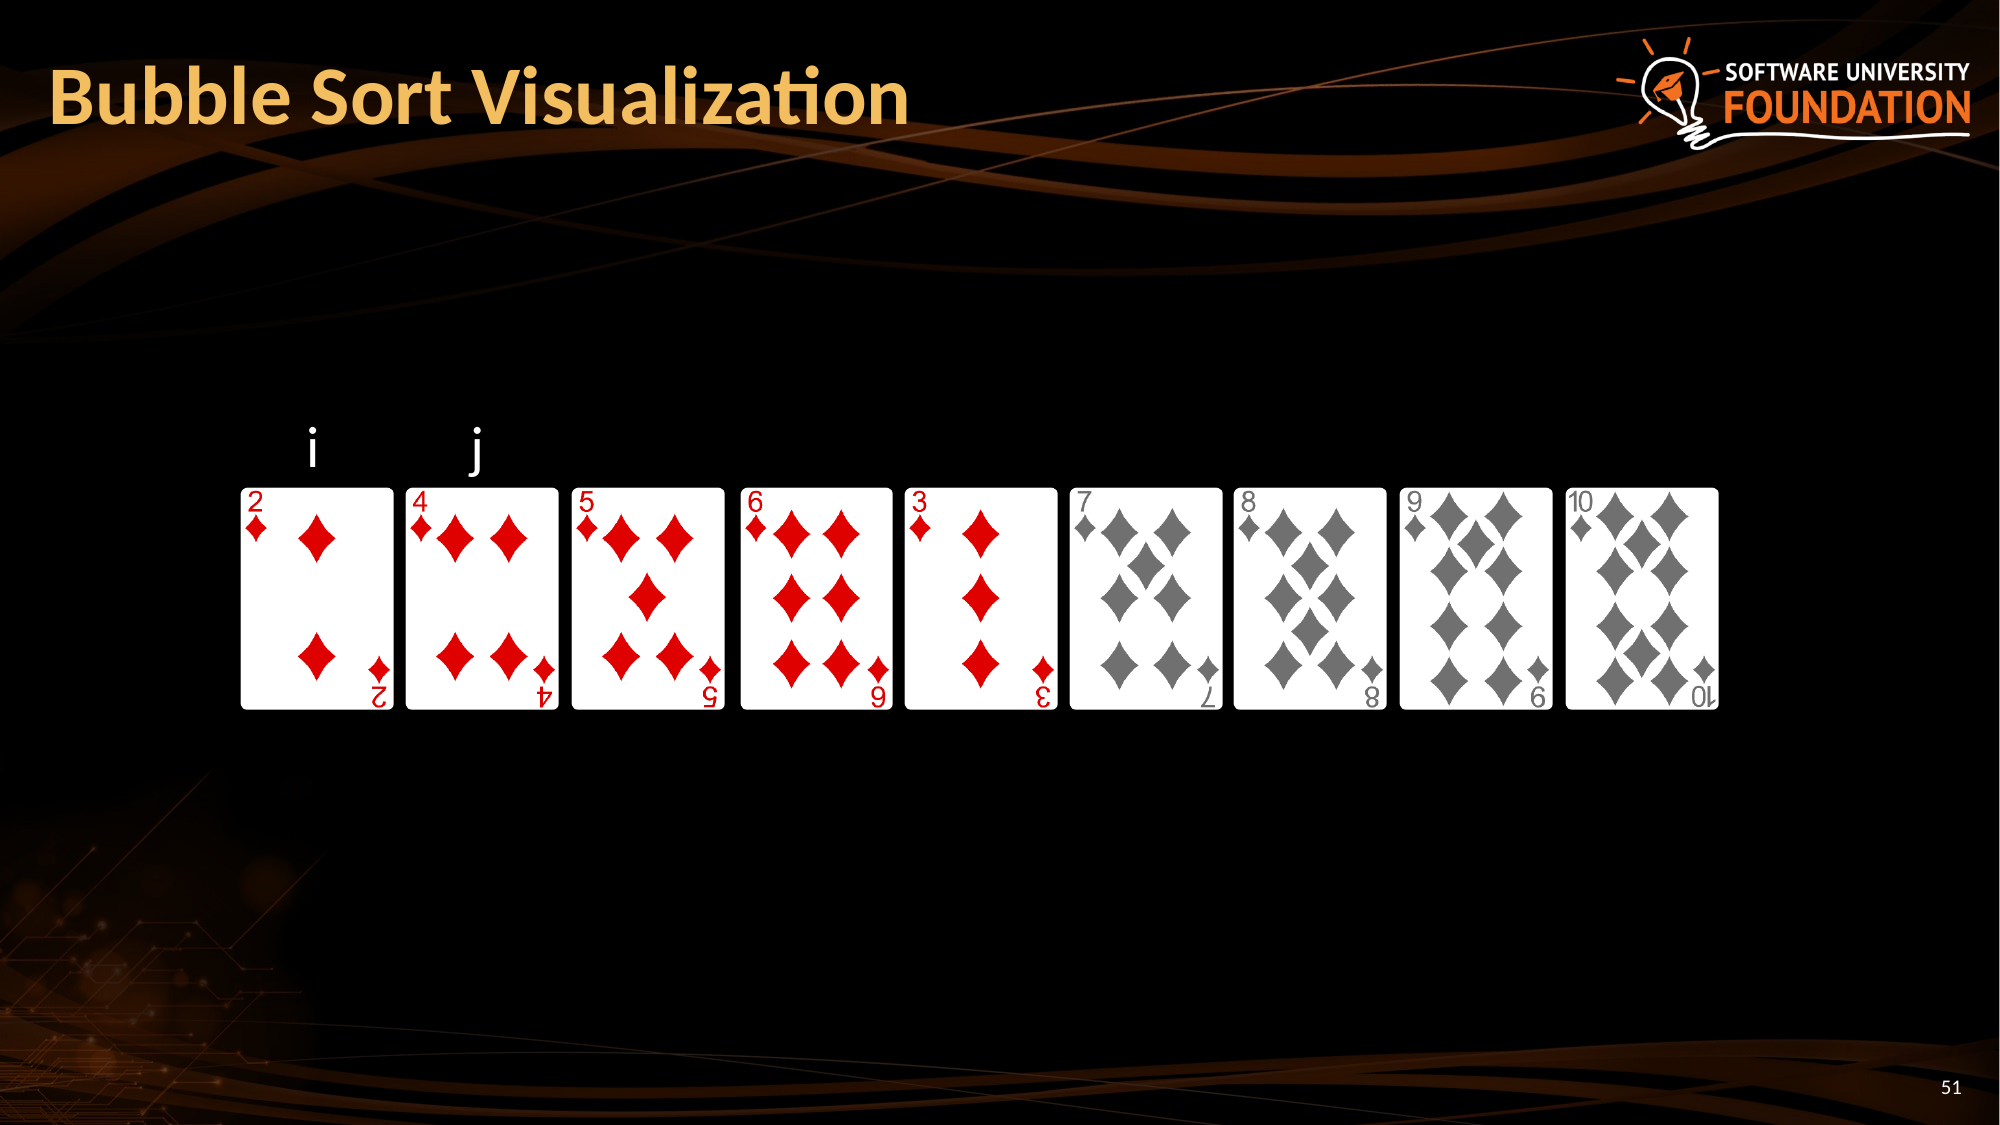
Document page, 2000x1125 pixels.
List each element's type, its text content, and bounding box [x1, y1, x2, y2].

slide_number <number> [1897, 1070, 1968, 1103]
text_box i [292, 401, 336, 487]
text_box j [455, 401, 500, 487]
title Bubble Sort Visualization [30, 6, 1602, 189]
picture [0, 0, 2000, 1125]
